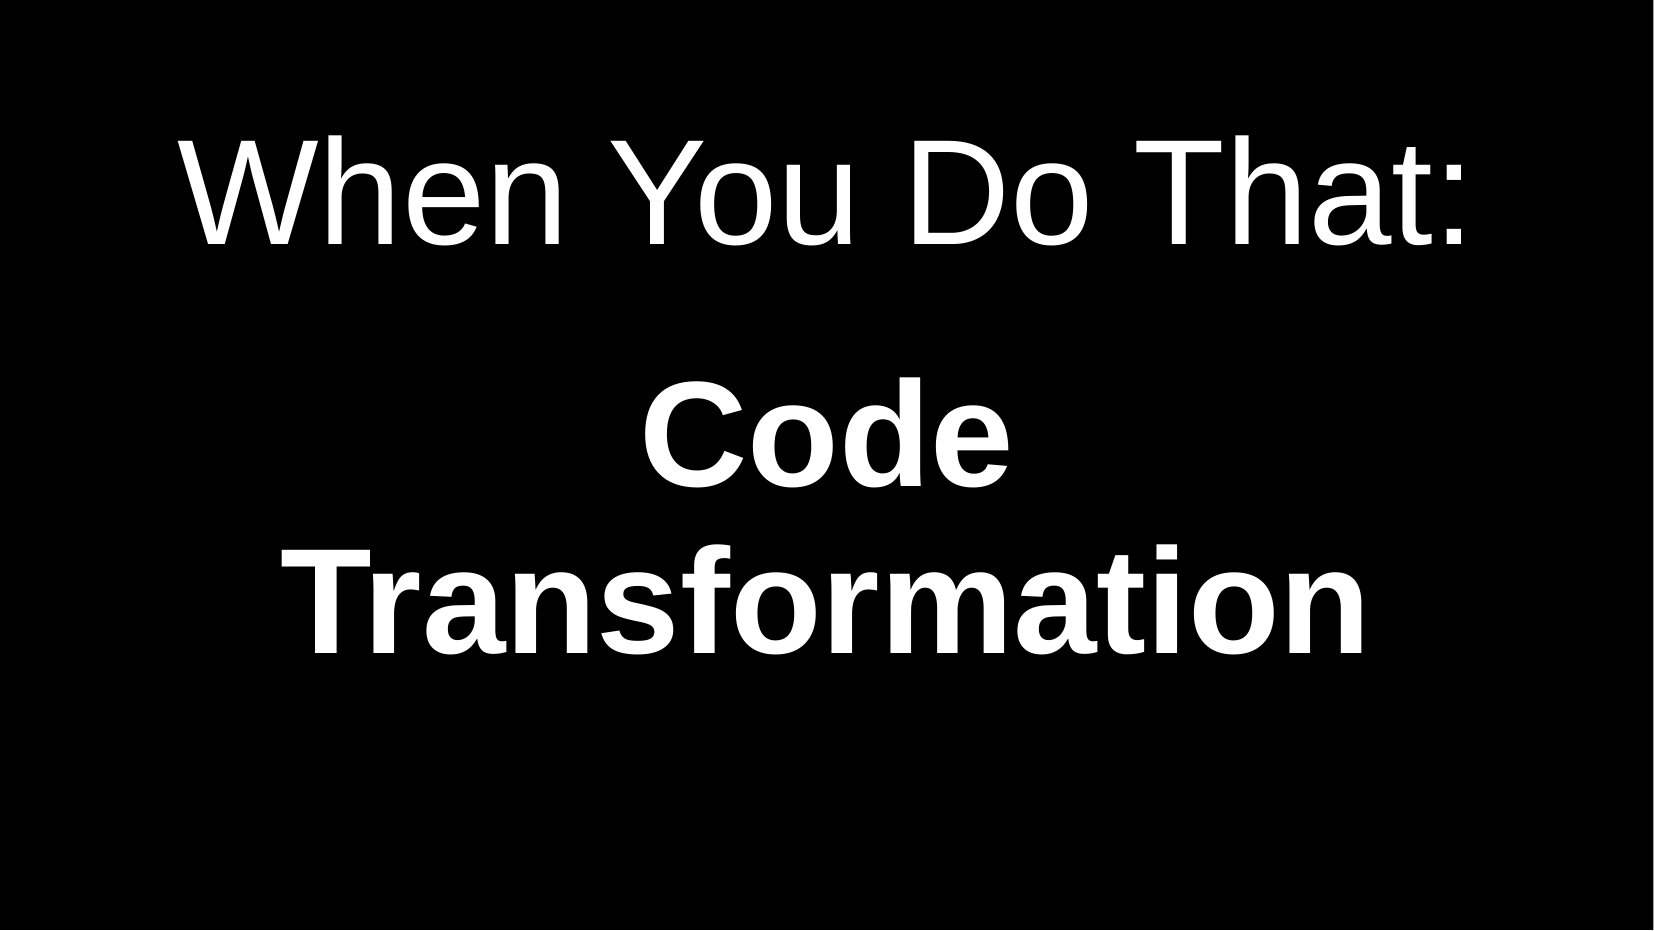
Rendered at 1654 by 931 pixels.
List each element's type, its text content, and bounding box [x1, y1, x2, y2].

subtitle When You Do That: Code Transformation [82, 37, 1571, 757]
